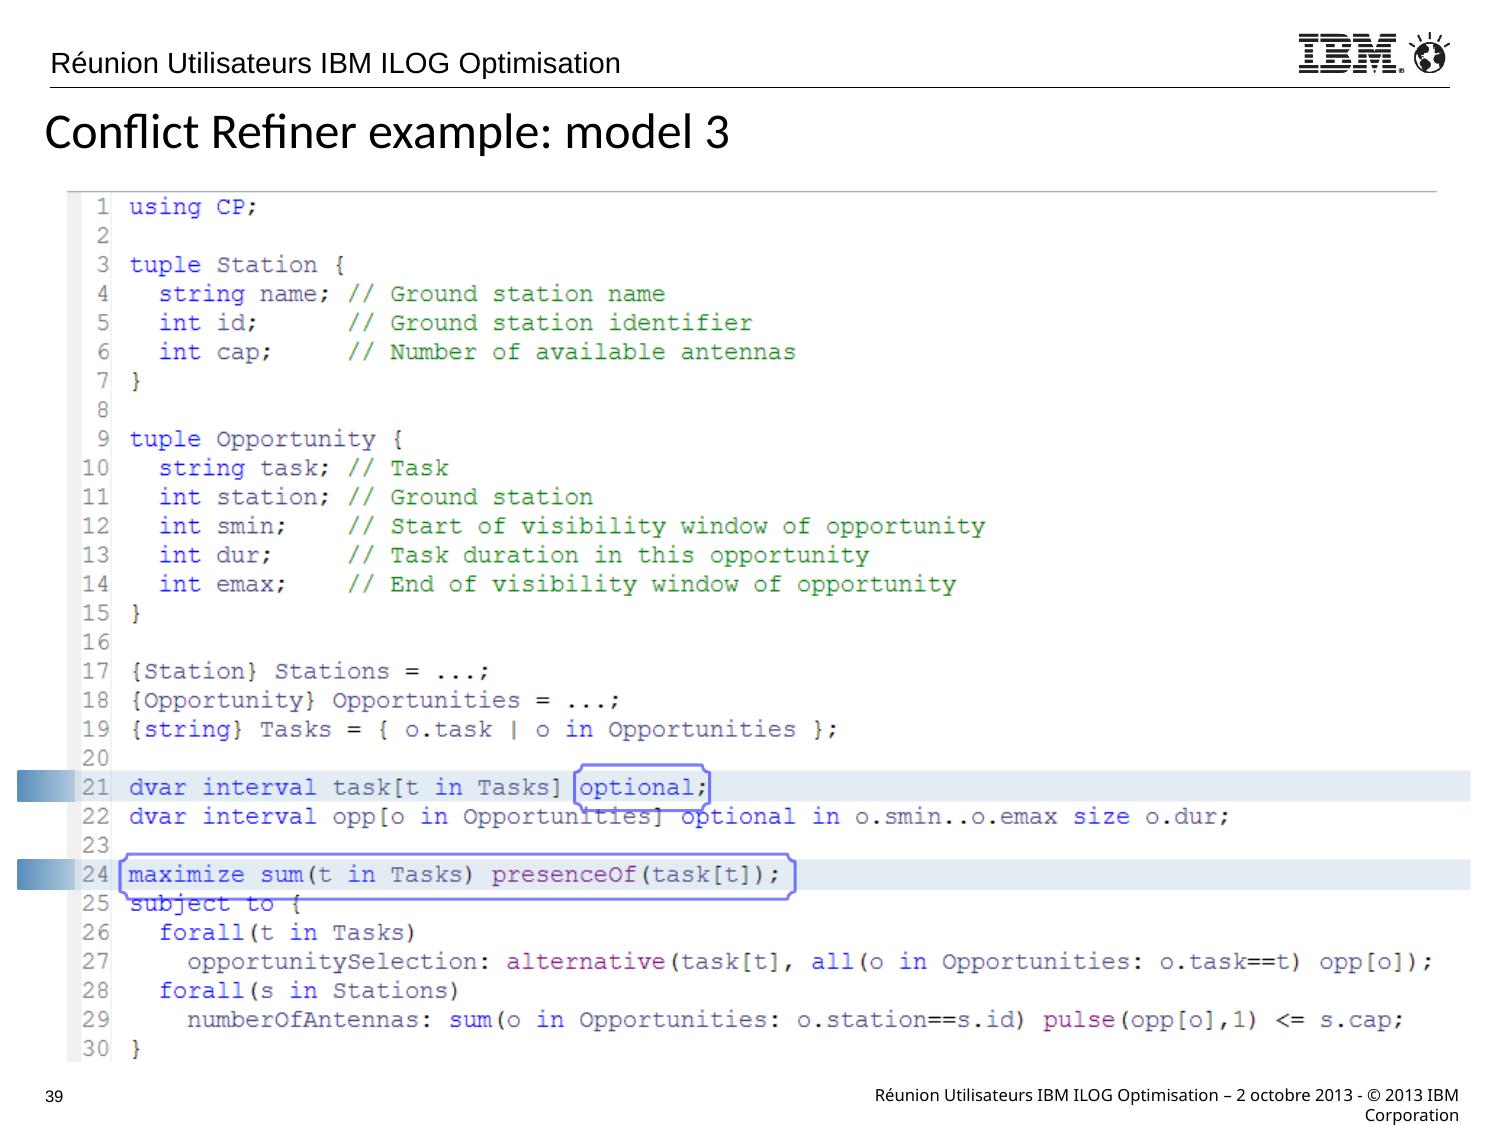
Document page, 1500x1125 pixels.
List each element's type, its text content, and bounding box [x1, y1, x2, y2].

title Conflict Refiner example: model 3 [29, 97, 1455, 218]
picture [67, 218, 1437, 770]
picture [1299, 32, 1450, 73]
text_box [710, 770, 1471, 802]
text_box [577, 770, 708, 802]
text_box [17, 859, 119, 890]
text_box [122, 859, 793, 890]
picture [580, 802, 704, 809]
picture [67, 890, 1437, 1062]
text_box [796, 859, 1471, 890]
picture [67, 802, 1437, 859]
text_box [17, 770, 574, 802]
picture [124, 890, 791, 897]
